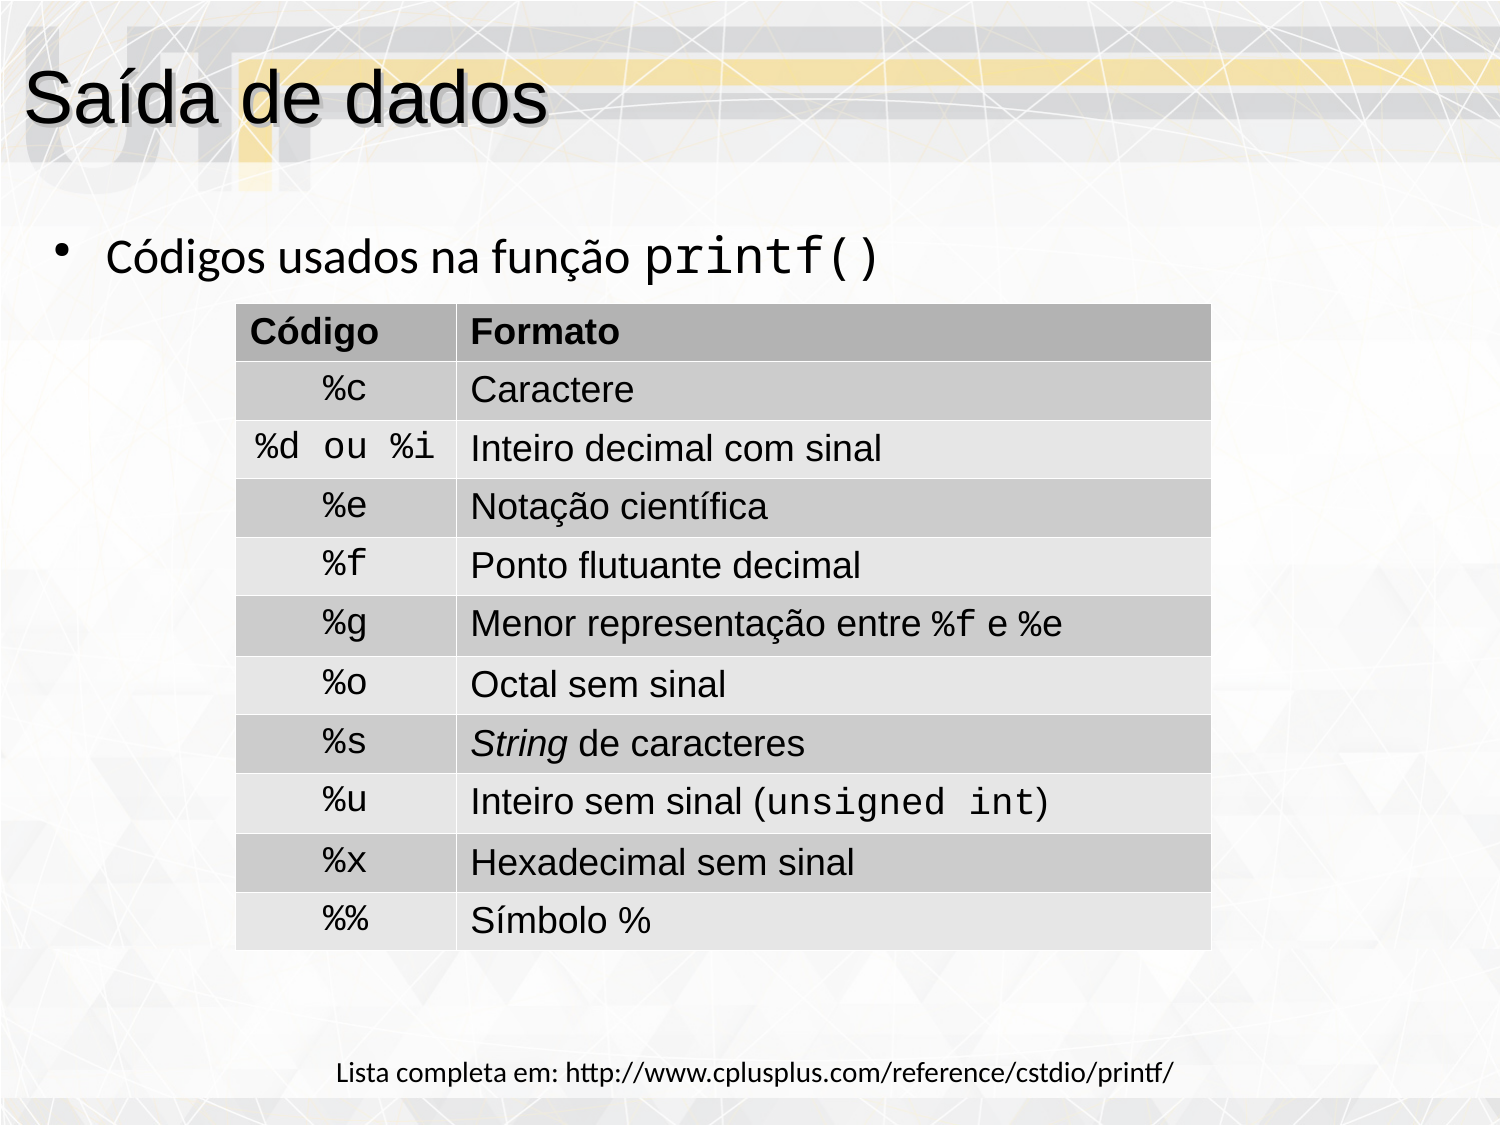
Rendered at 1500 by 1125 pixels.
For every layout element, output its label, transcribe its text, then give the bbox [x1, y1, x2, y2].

text_box Lista completa em: http://www.cplusplus.com/reference/cstdio/printf/ [310, 1041, 1190, 1099]
table_cell %o [236, 657, 456, 714]
table_cell String de caracteres [457, 715, 1211, 773]
table_cell %c [236, 362, 456, 420]
table_cell Hexadecimal sem sinal [457, 834, 1211, 892]
list Códigos usados na função printf() [35, 224, 1477, 1087]
table_cell %s [236, 715, 456, 773]
table_cell Caractere [457, 362, 1211, 420]
table_cell %e [236, 479, 456, 537]
table_cell Notação científica [457, 479, 1211, 537]
table_cell %f [236, 538, 456, 595]
table_cell %g [236, 596, 456, 656]
table_cell %u [236, 774, 456, 833]
table_cell Octal sem sinal [457, 657, 1211, 714]
table_header Código [236, 304, 456, 361]
table_cell %x [236, 834, 456, 892]
table_cell Ponto flutuante decimal [457, 538, 1211, 595]
table_cell Menor representação entre %f e %e [457, 596, 1211, 656]
table_cell %d ou %i [236, 421, 456, 478]
table_cell Inteiro decimal com sinal [457, 421, 1211, 478]
table_cell Inteiro sem sinal (unsigned int) [457, 774, 1211, 833]
title Saída de dados [23, 18, 1489, 178]
table_header Formato [457, 304, 1211, 361]
table_cell Símbolo % [457, 893, 1211, 950]
table_cell %% [236, 893, 456, 950]
